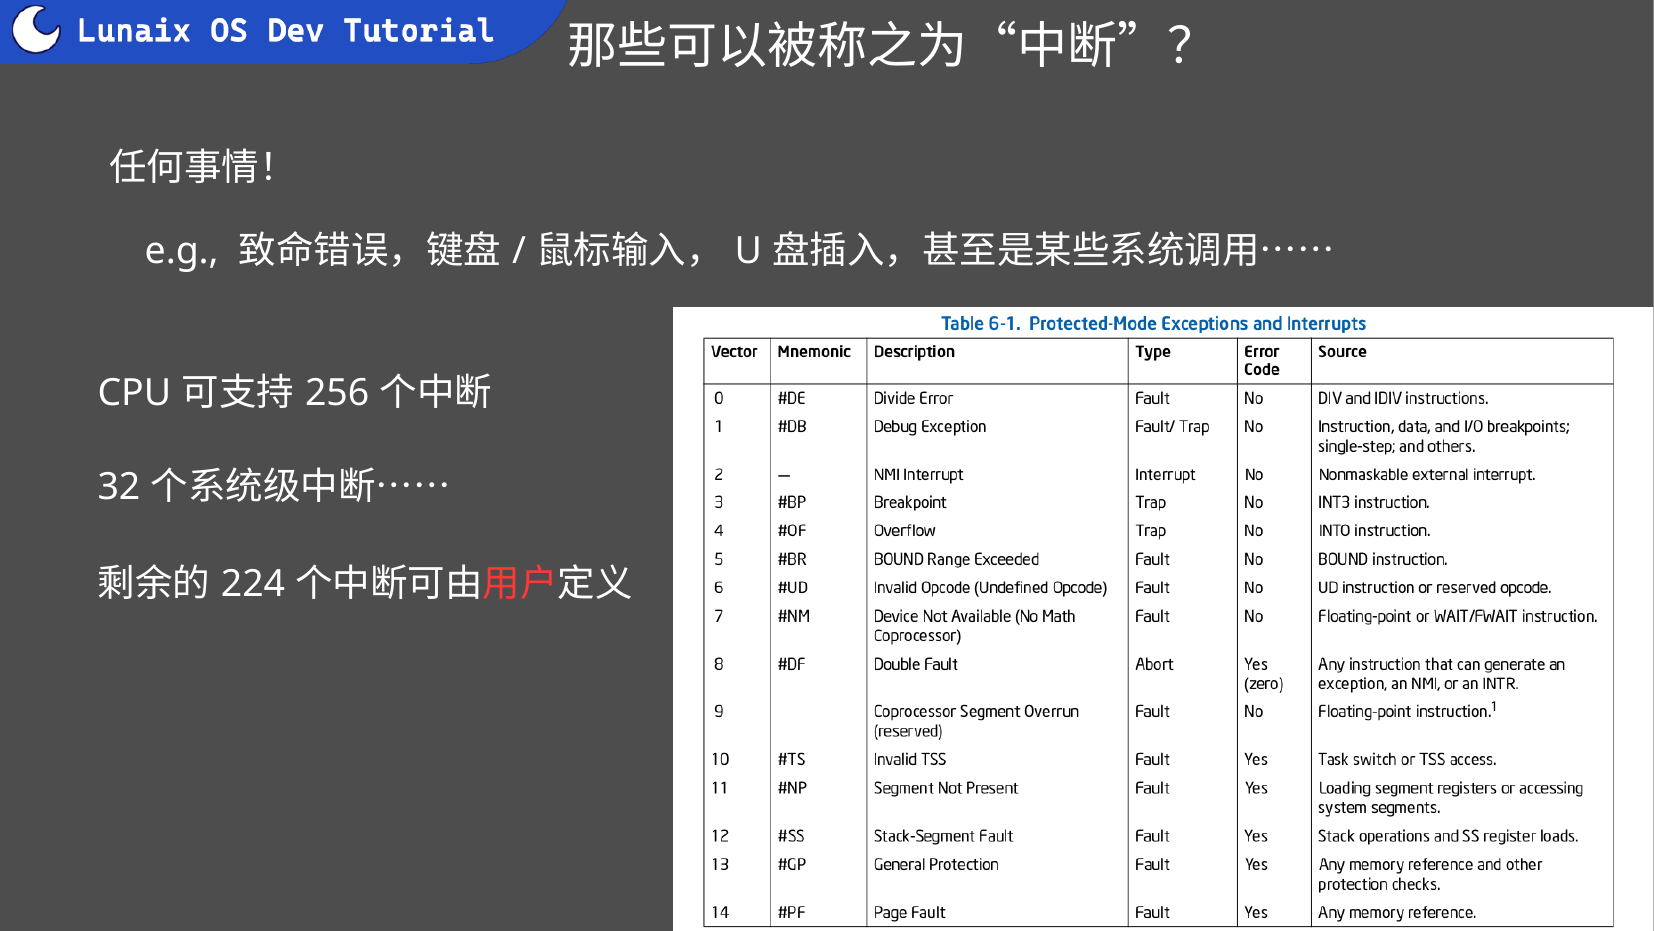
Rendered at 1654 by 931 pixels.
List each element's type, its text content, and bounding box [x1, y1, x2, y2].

text_box 剩余的224个中断可由用户定义 [82, 545, 673, 615]
text_box CPU可支持256个中断 [82, 354, 673, 424]
picture [0, 0, 1654, 931]
title 那些可以被称之为“中断”？ [566, 0, 1654, 83]
text_box 任何事情！ [94, 129, 697, 200]
text_box 32个系统级中断…… [82, 448, 673, 518]
text_box e.g., 致命错误，键盘/鼠标输入，U盘插入，甚至是某些系统调用…… [129, 212, 1382, 296]
